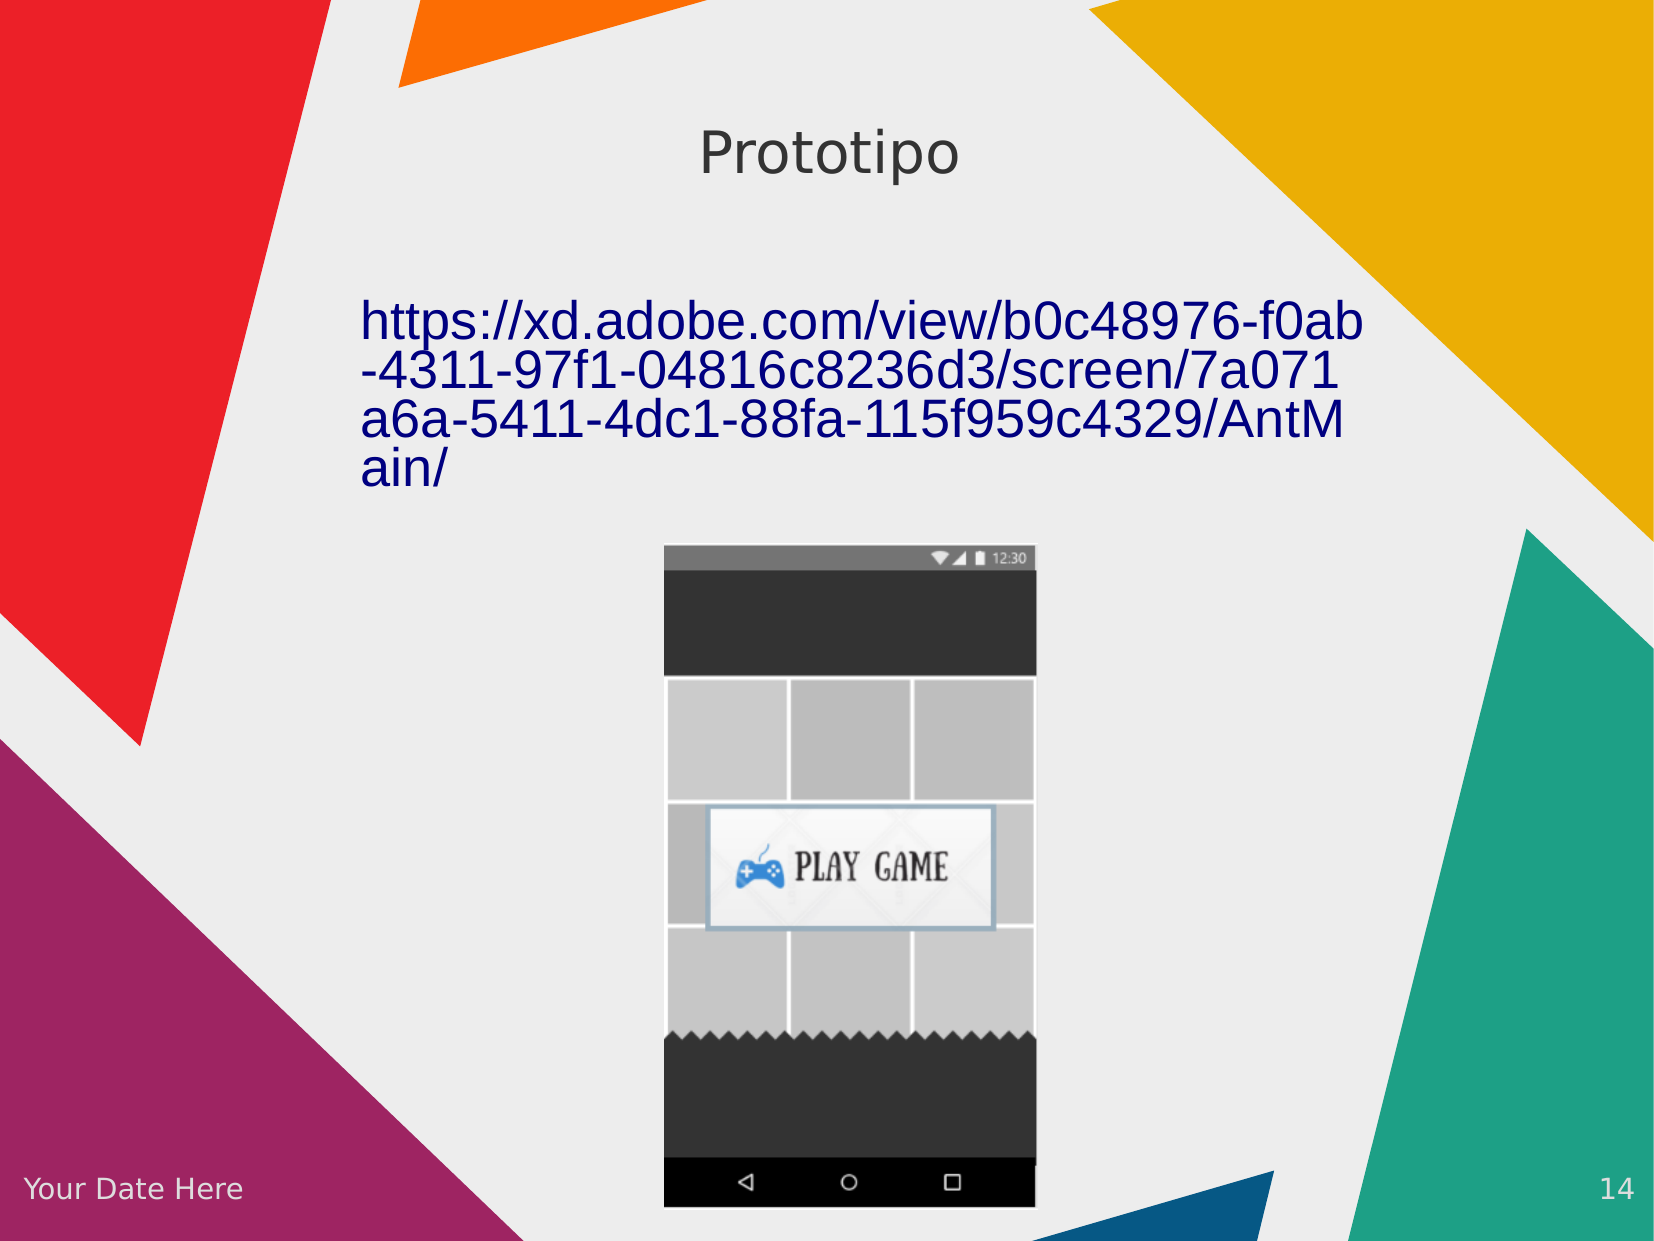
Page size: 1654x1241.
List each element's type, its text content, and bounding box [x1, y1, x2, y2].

list https://xd.adobe.com/view/b0c48976-f0ab-4311-97f1-04816c8236d3/screen/7a071a6a-5411-4dc1-88fa-115f959c4329/AntMain/ [289, 290, 1372, 1090]
picture [664, 543, 1038, 1210]
title Prototipo [289, 49, 1372, 257]
